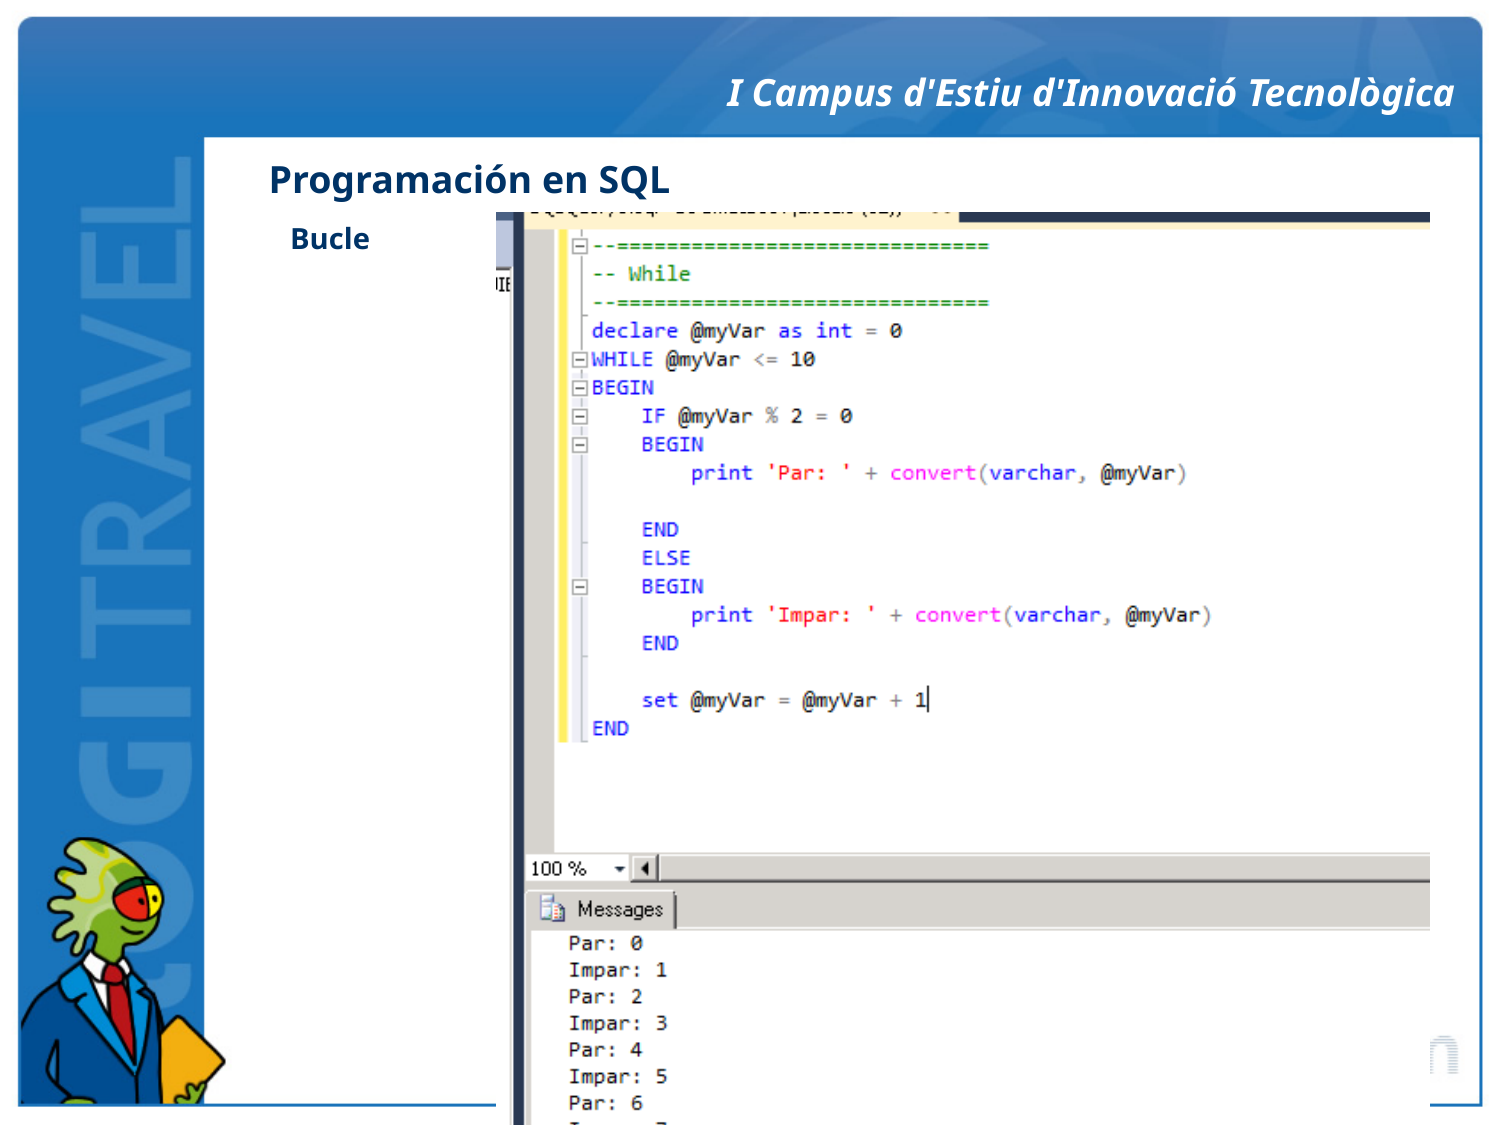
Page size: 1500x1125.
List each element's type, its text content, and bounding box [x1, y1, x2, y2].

text_box I Campus d'Estiu d'Innovació Tecnològica [694, 62, 1471, 121]
picture [0, 0, 1500, 1125]
text_box Programación en SQL [253, 148, 1471, 1083]
text_box Bucle [275, 210, 1238, 919]
